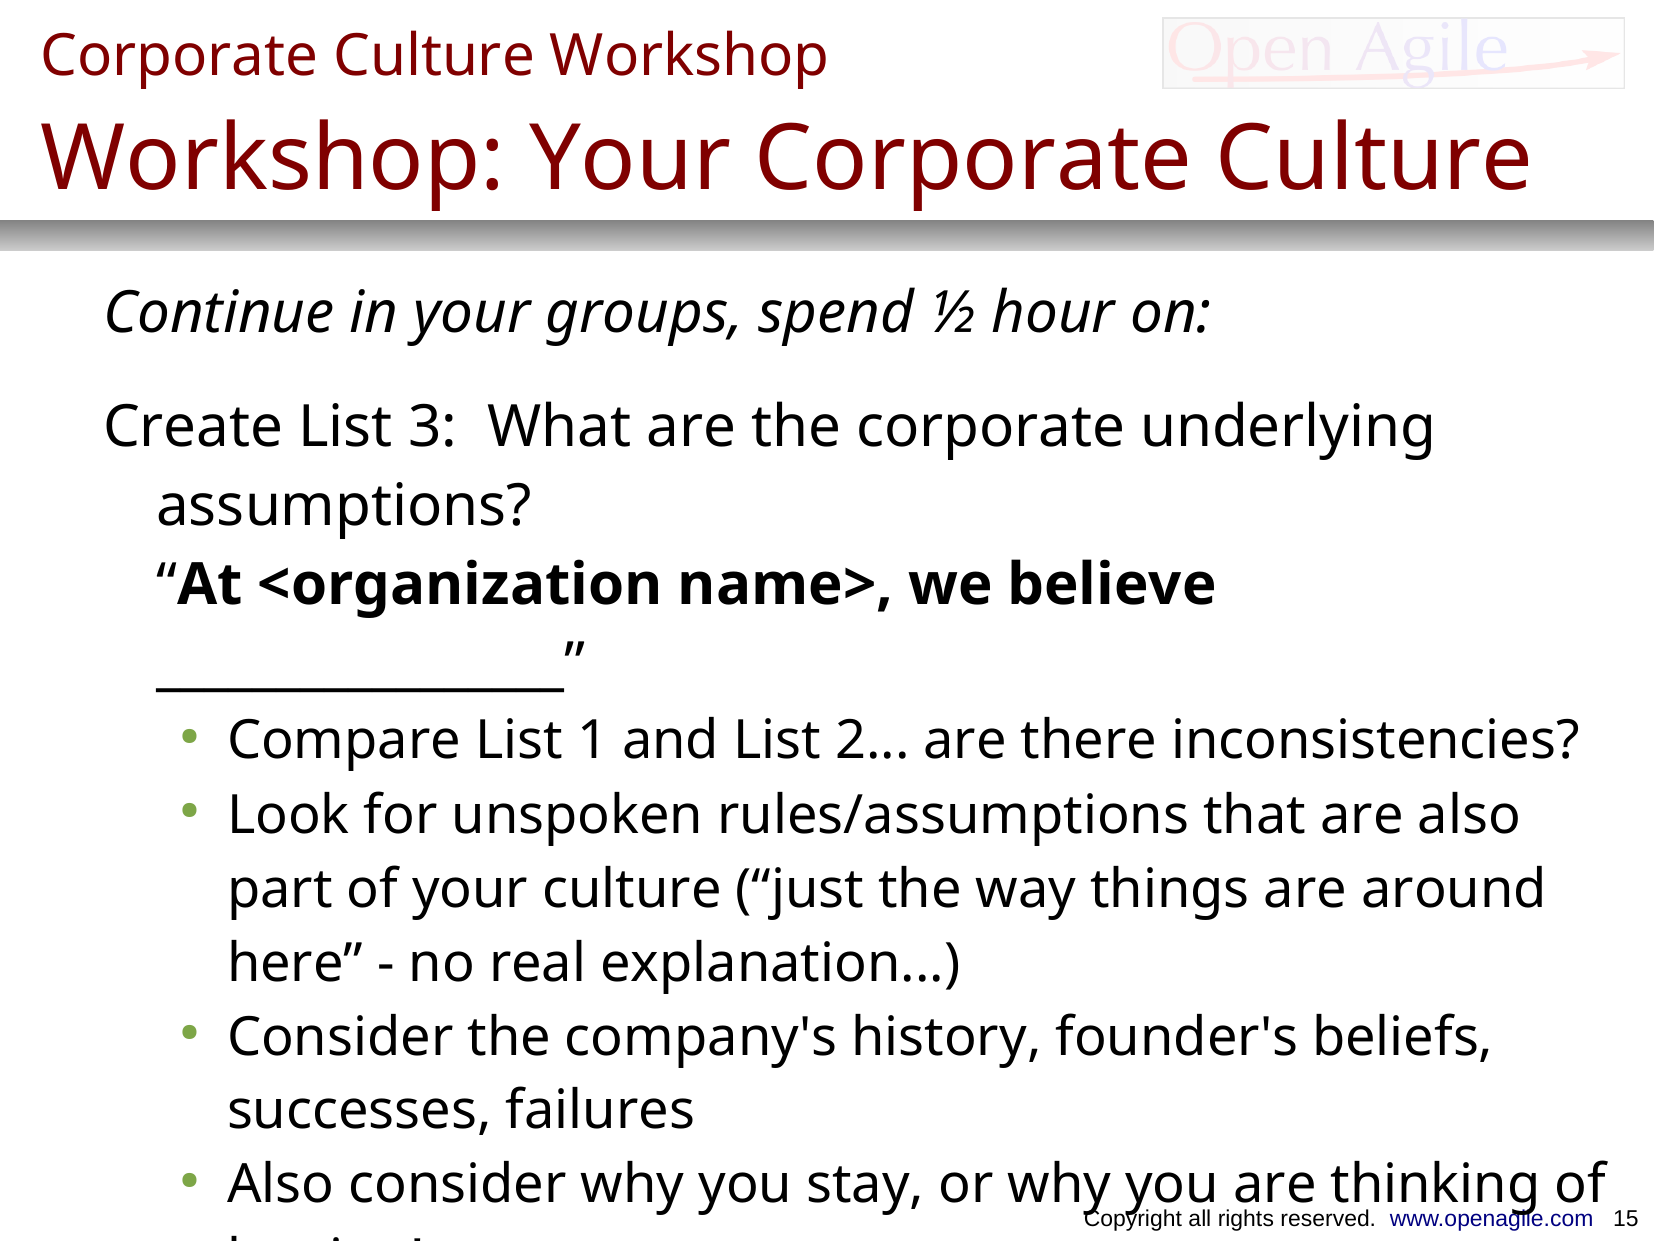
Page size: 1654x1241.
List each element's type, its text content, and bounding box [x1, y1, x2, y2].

list Continue in your groups, spend ½ hour on: Create List 3: What are the corporate underlying assumptions? “At <organization name>, we believe _________________” Compare List 1 and List 2... are there inconsistencies? Look for unspoken rules/assumptions that are also part of your culture (“just the way things are around here” - no real explanation...) Consider the company's history, founder's beliefs, successes, failures Also consider why you stay, or why you are thinking of leaving! Example: At BigBureaucratic Corp, we believe that competition among individuals is more effective than teamwork. espoused value of teamwork, but individual reviews and ranking Now walk around and review all the other groups' lists. [85, 270, 1617, 1241]
title Corporate Culture Workshop Workshop: Your Corporate Culture [40, 8, 1654, 222]
text_box [803, 591, 854, 649]
